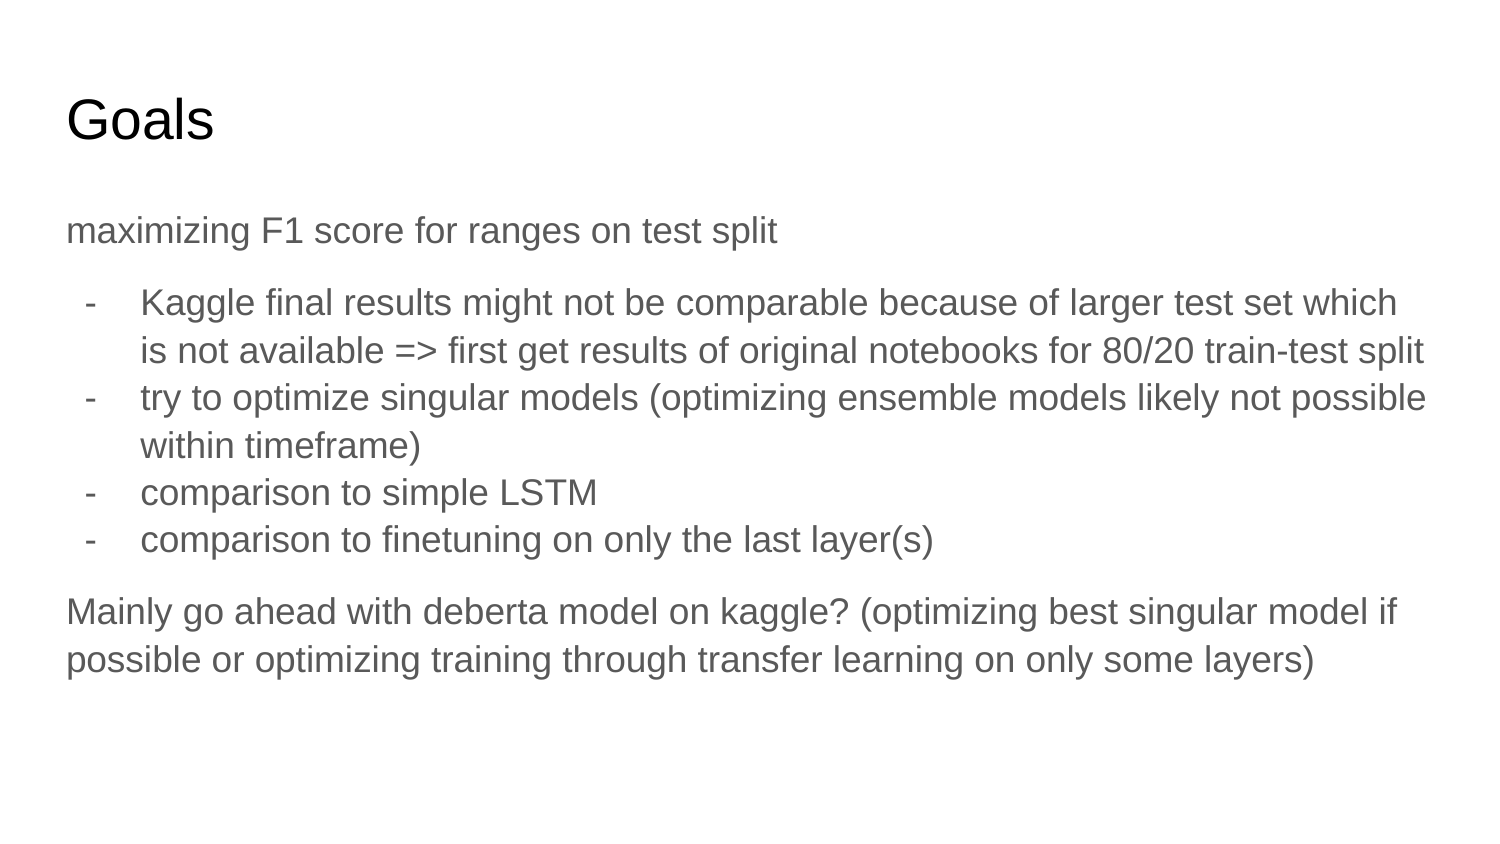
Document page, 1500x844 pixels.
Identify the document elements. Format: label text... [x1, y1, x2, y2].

title Goals [51, 72, 1449, 167]
list maximizing F1 score for ranges on test split Kaggle final results might not be comparable because of larger test set which is not available => first get results of original notebooks for 80/20 train-test split try to optimize singular models (optimizing ensemble models likely not possible within timeframe) comparison to simple LSTM comparison to finetuning on only the last layer(s) Mainly go ahead with deberta model on kaggle? (optimizing best singular model if possible or optimizing training through transfer learning on only some layers) [51, 189, 1449, 750]
